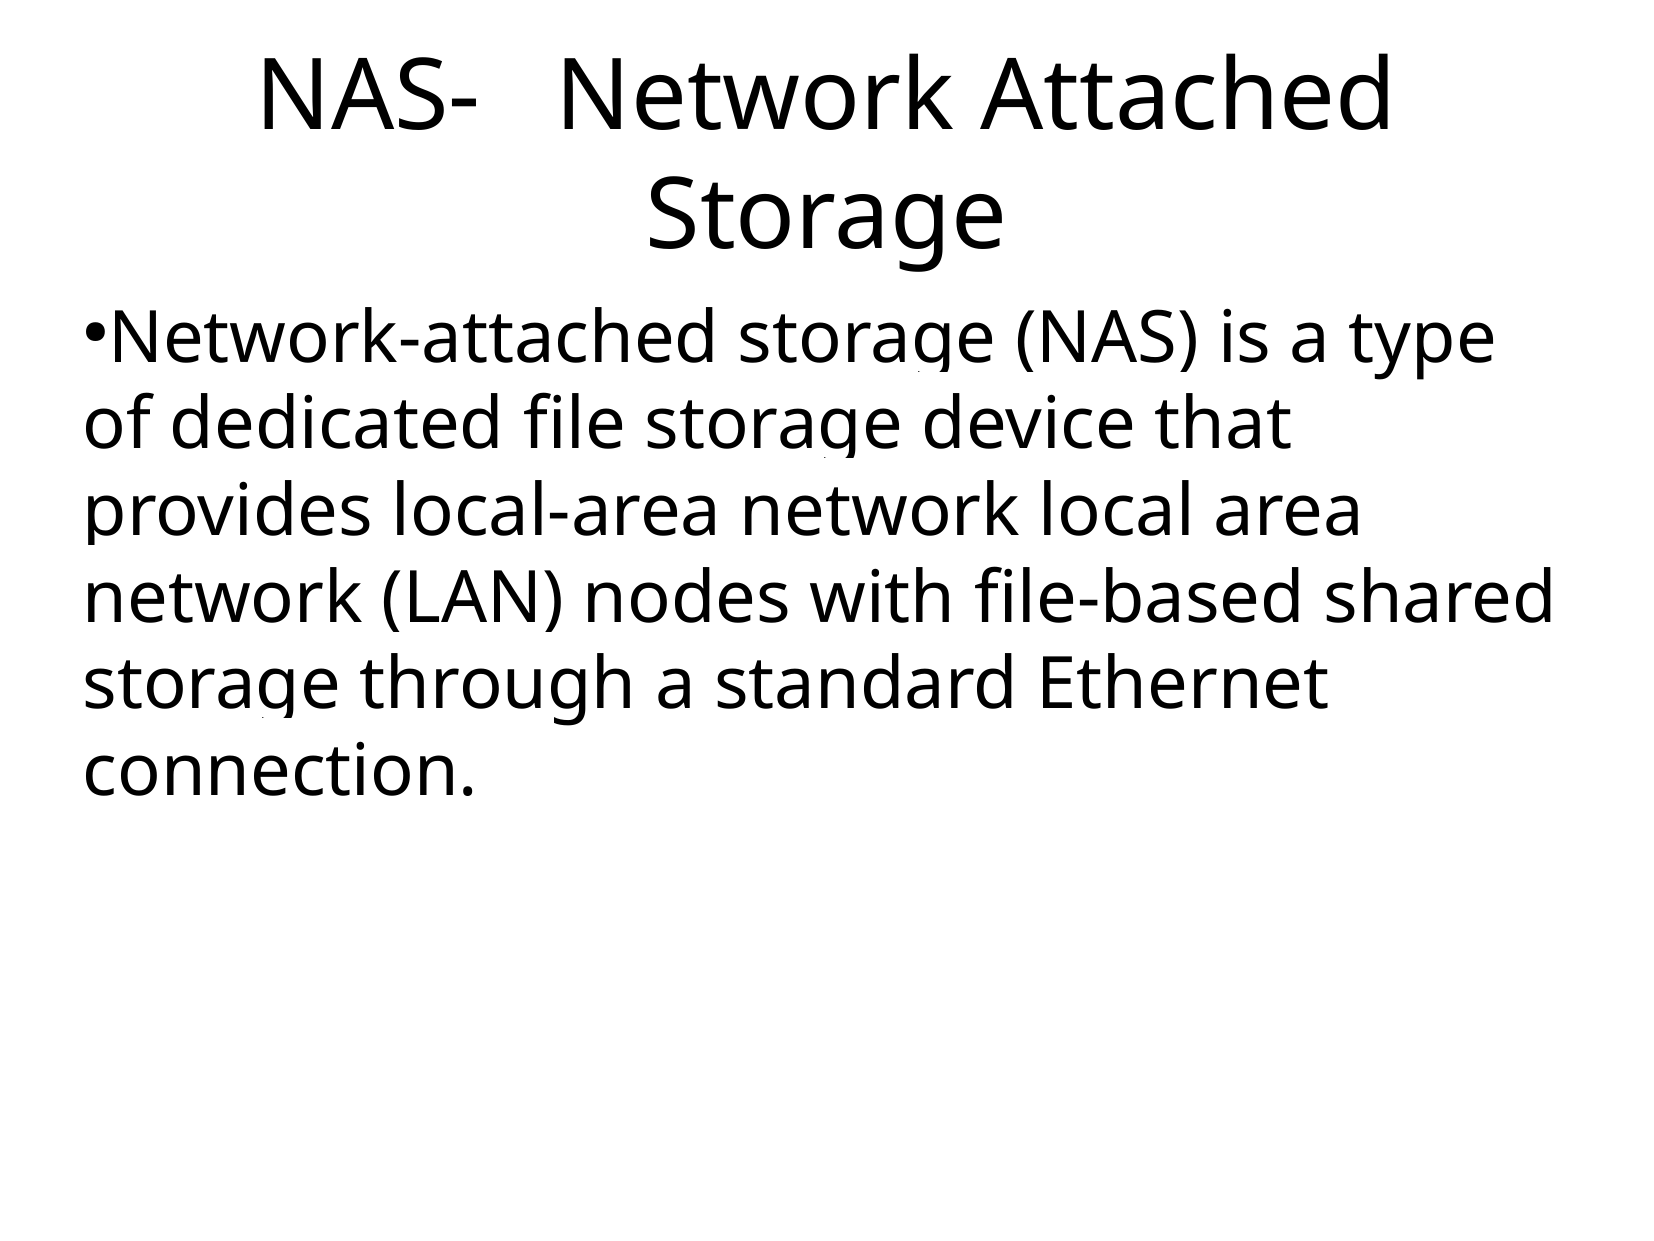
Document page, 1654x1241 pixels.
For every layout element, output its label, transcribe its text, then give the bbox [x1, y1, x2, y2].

list Network-attached storage (NAS) is a type of dedicated file storage device that provides local-area network local area network (LAN) nodes with file-based shared storage through a standard Ethernet connection. [82, 290, 1571, 1010]
title NAS- Network Attached Storage [82, 90, 1571, 210]
